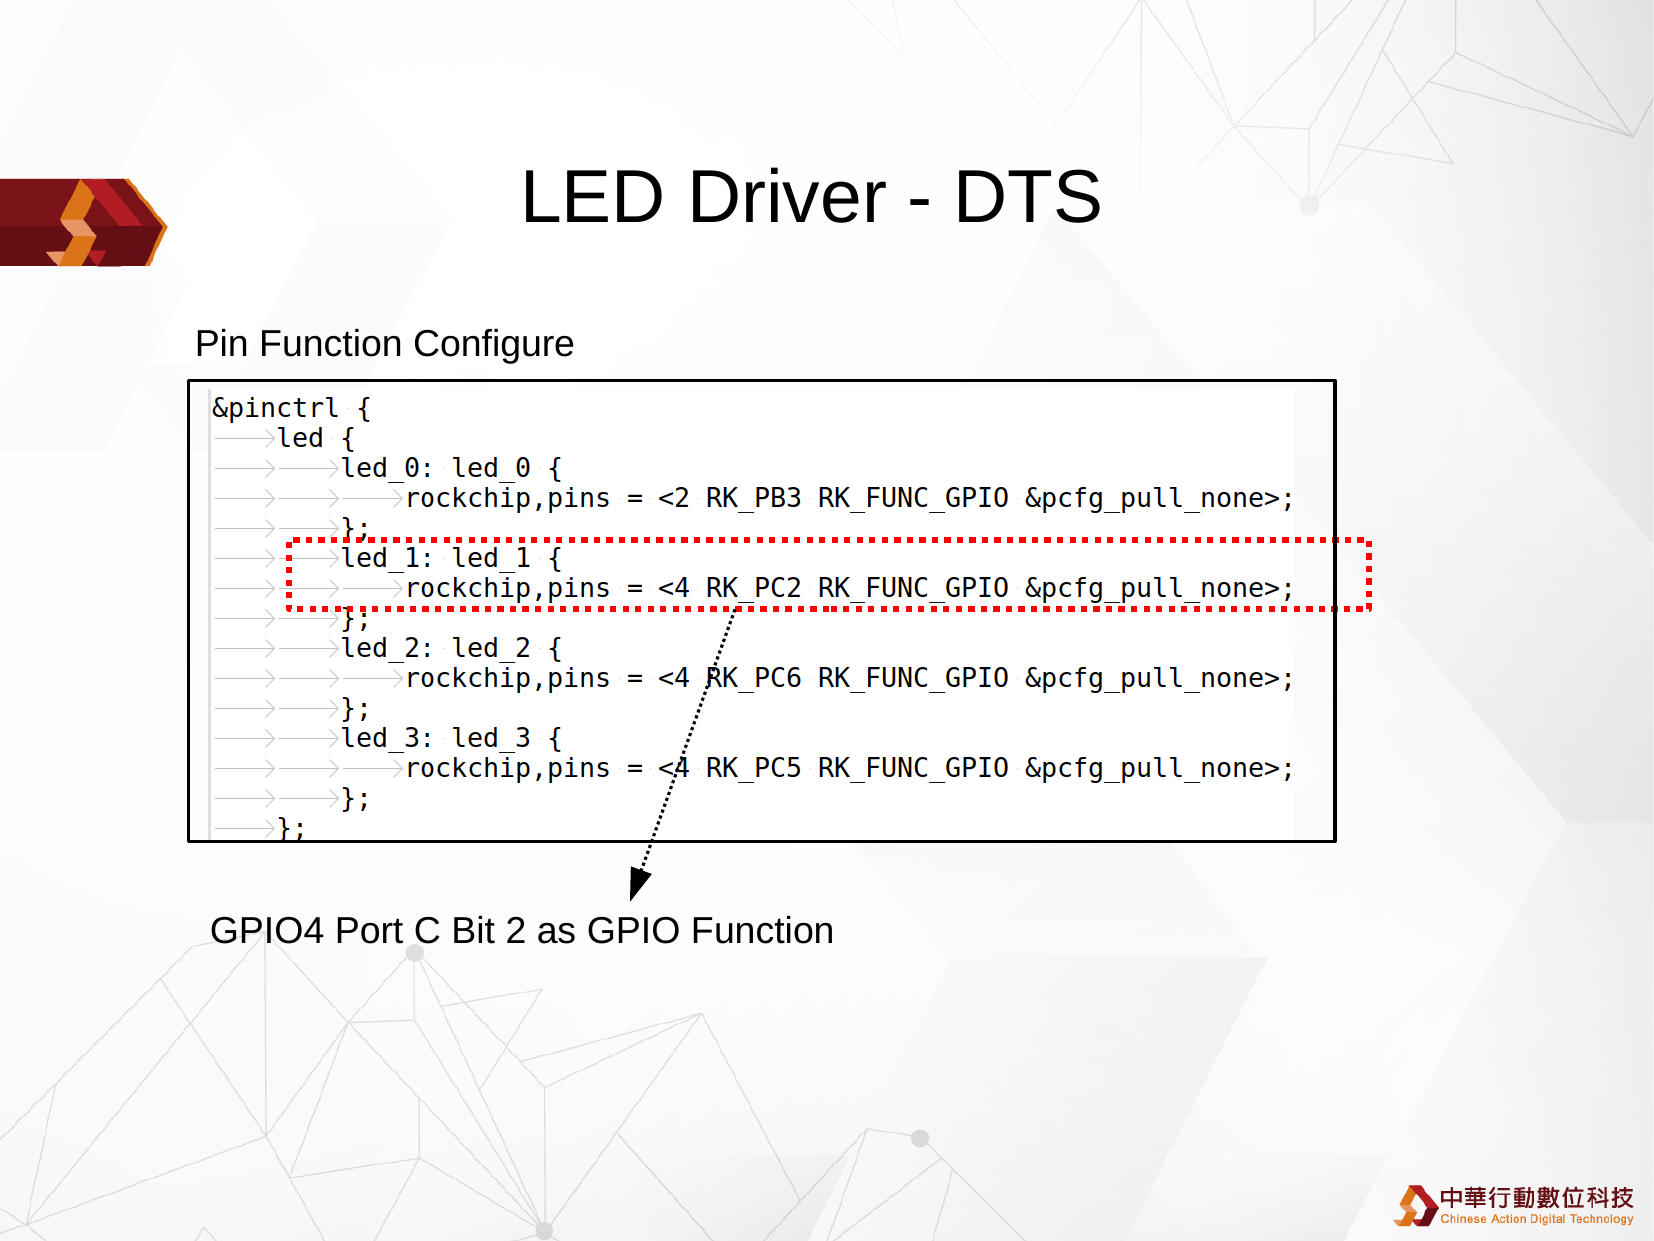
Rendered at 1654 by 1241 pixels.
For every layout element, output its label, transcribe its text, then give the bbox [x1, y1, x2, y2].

text_box GPIO4 Port C Bit 2 as GPIO Function [195, 901, 886, 959]
title LED Driver - DTS [118, 112, 1506, 281]
picture [0, 0, 1654, 1241]
text_box Pin Function Configure [180, 315, 601, 372]
